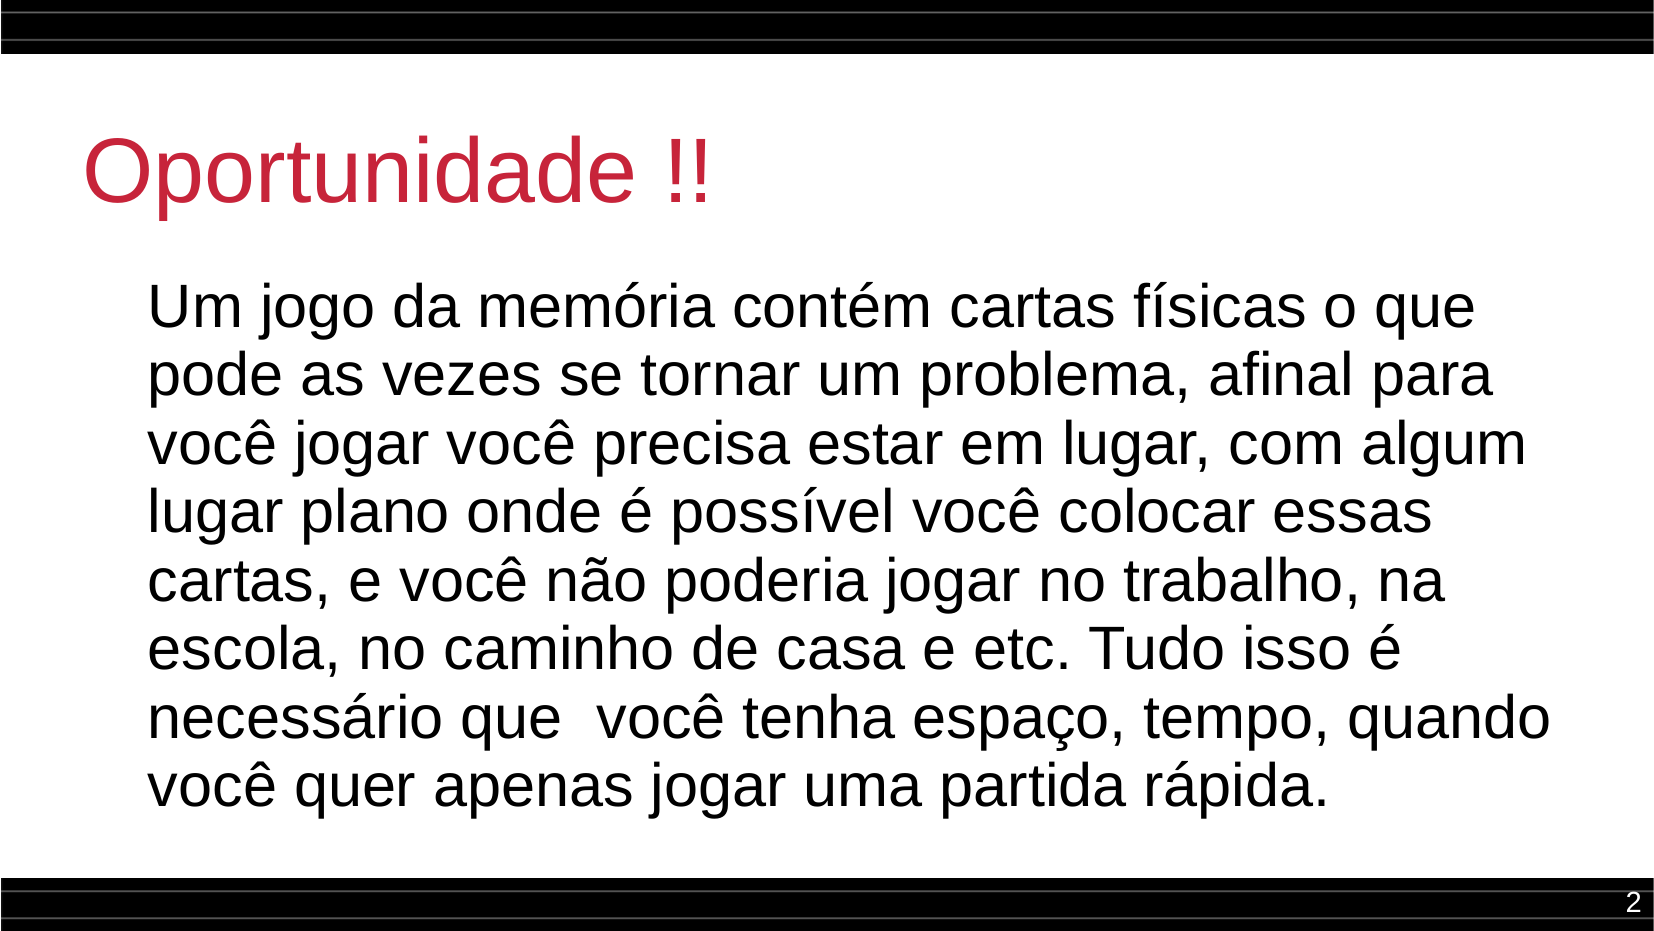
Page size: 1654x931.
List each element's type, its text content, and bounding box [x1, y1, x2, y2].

picture [1, 0, 1654, 54]
title Oportunidade !! [82, 92, 1571, 249]
list Um jogo da memória contém cartas físicas o que pode as vezes se tornar um problema, afinal para você jogar você precisa estar em lugar, com algum lugar plano onde é possível você colocar essas cartas, e você não poderia jogar no trabalho, na escola, no caminho de casa e etc. Tudo isso é necessário que você tenha espaço, tempo, quando você quer apenas jogar uma partida rápida. [82, 271, 1571, 851]
picture [1, 878, 1654, 931]
